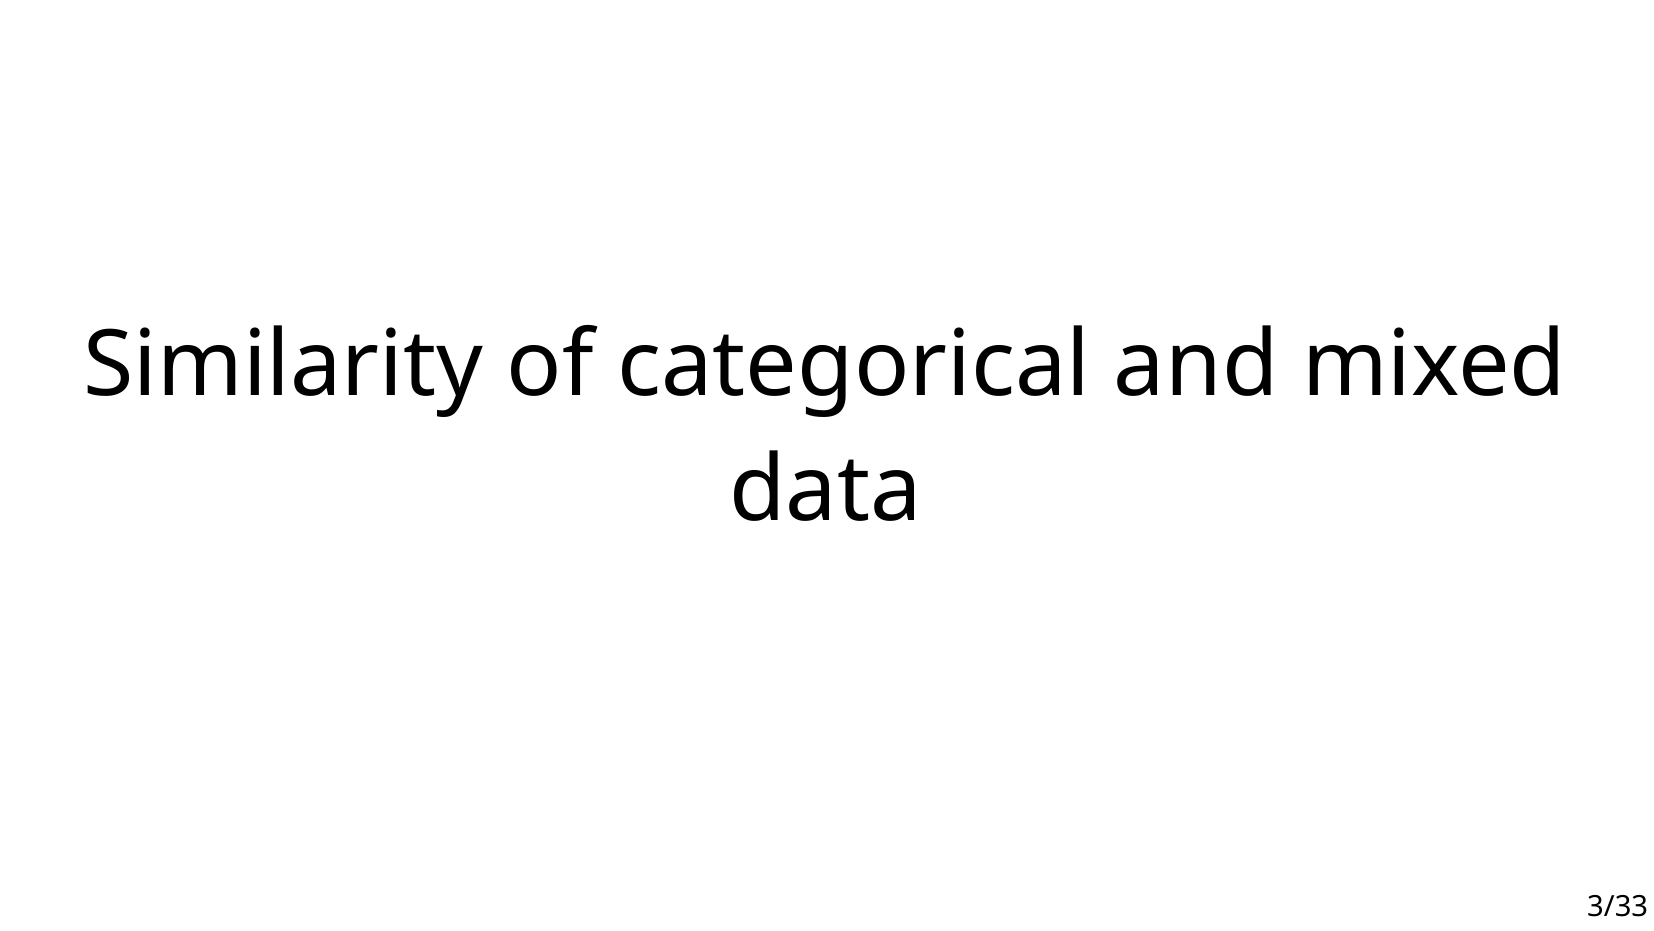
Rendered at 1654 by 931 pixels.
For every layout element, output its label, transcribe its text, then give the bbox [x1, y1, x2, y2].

title Similarity of categorical and mixed data [81, 345, 1570, 501]
